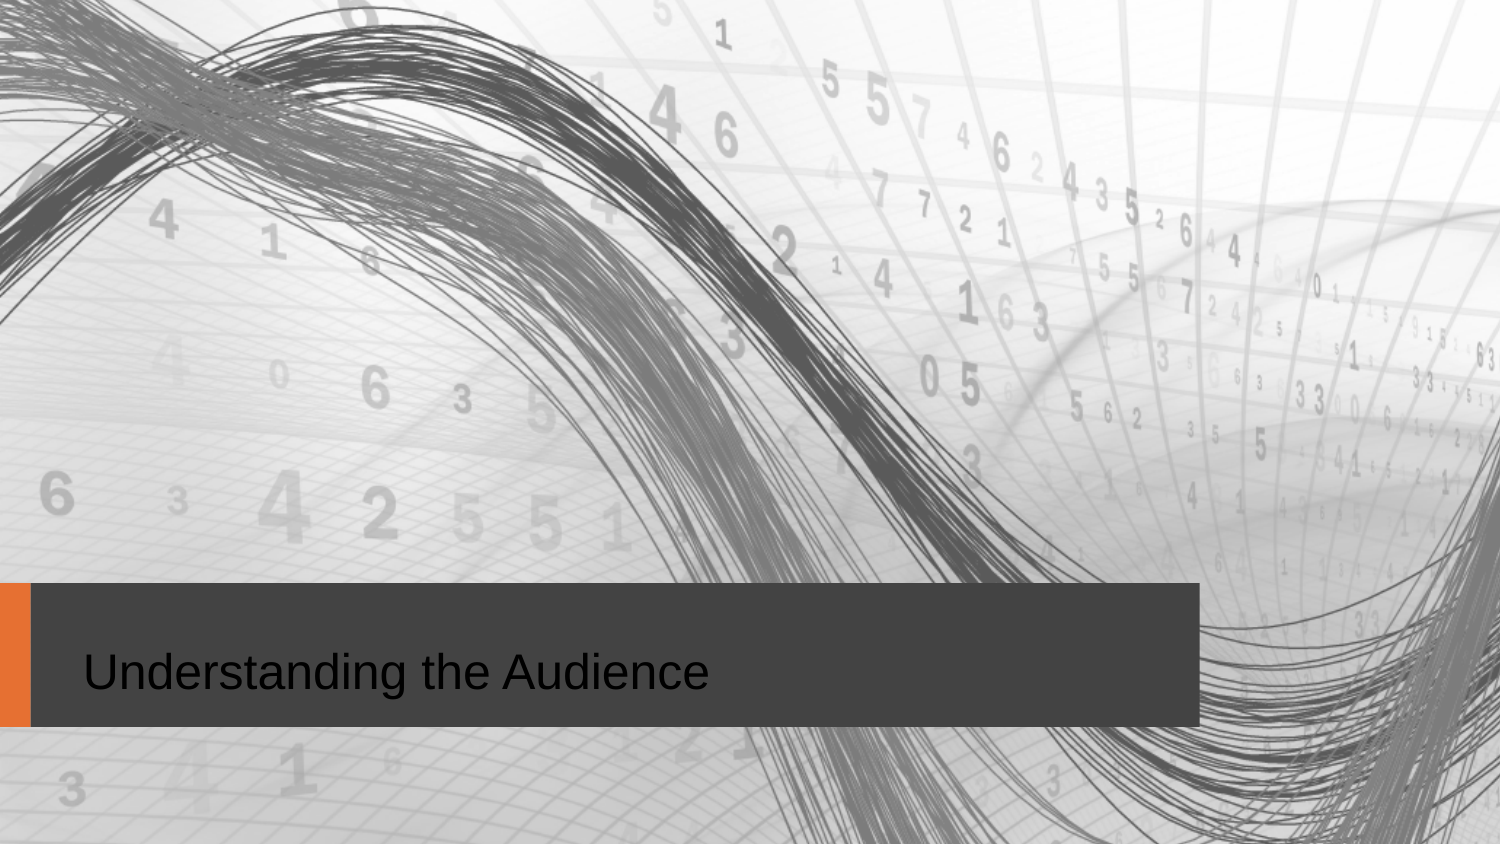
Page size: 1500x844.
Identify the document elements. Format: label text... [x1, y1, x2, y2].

picture [0, 0, 1500, 844]
title Understanding the Audience [67, 595, 1118, 715]
